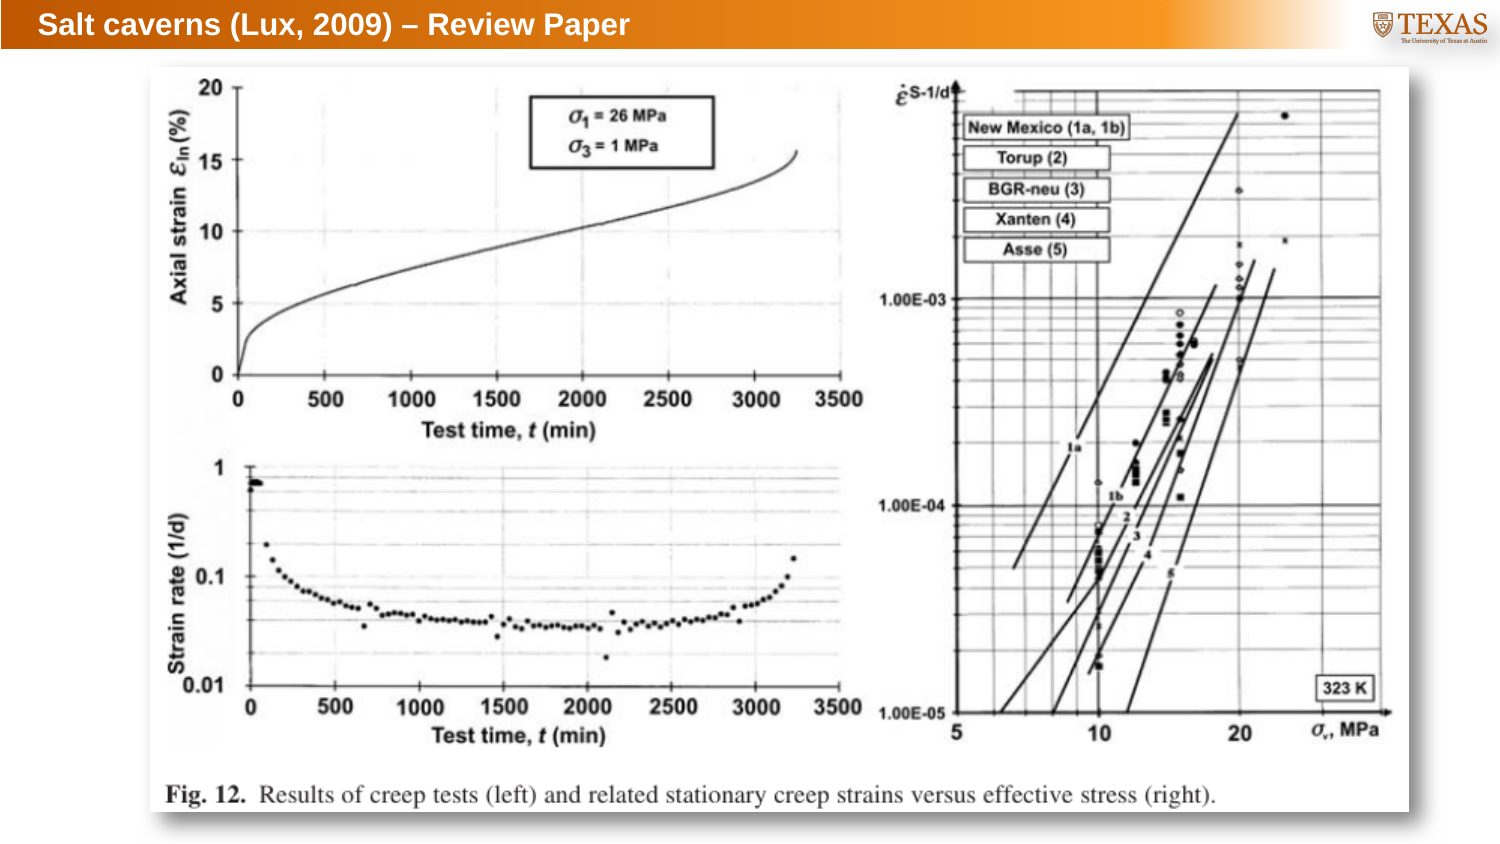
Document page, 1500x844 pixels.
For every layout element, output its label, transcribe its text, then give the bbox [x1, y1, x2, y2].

picture [150, 0, 1500, 812]
title Salt caverns (Lux, 2009) – Review Paper [37, 0, 1126, 49]
